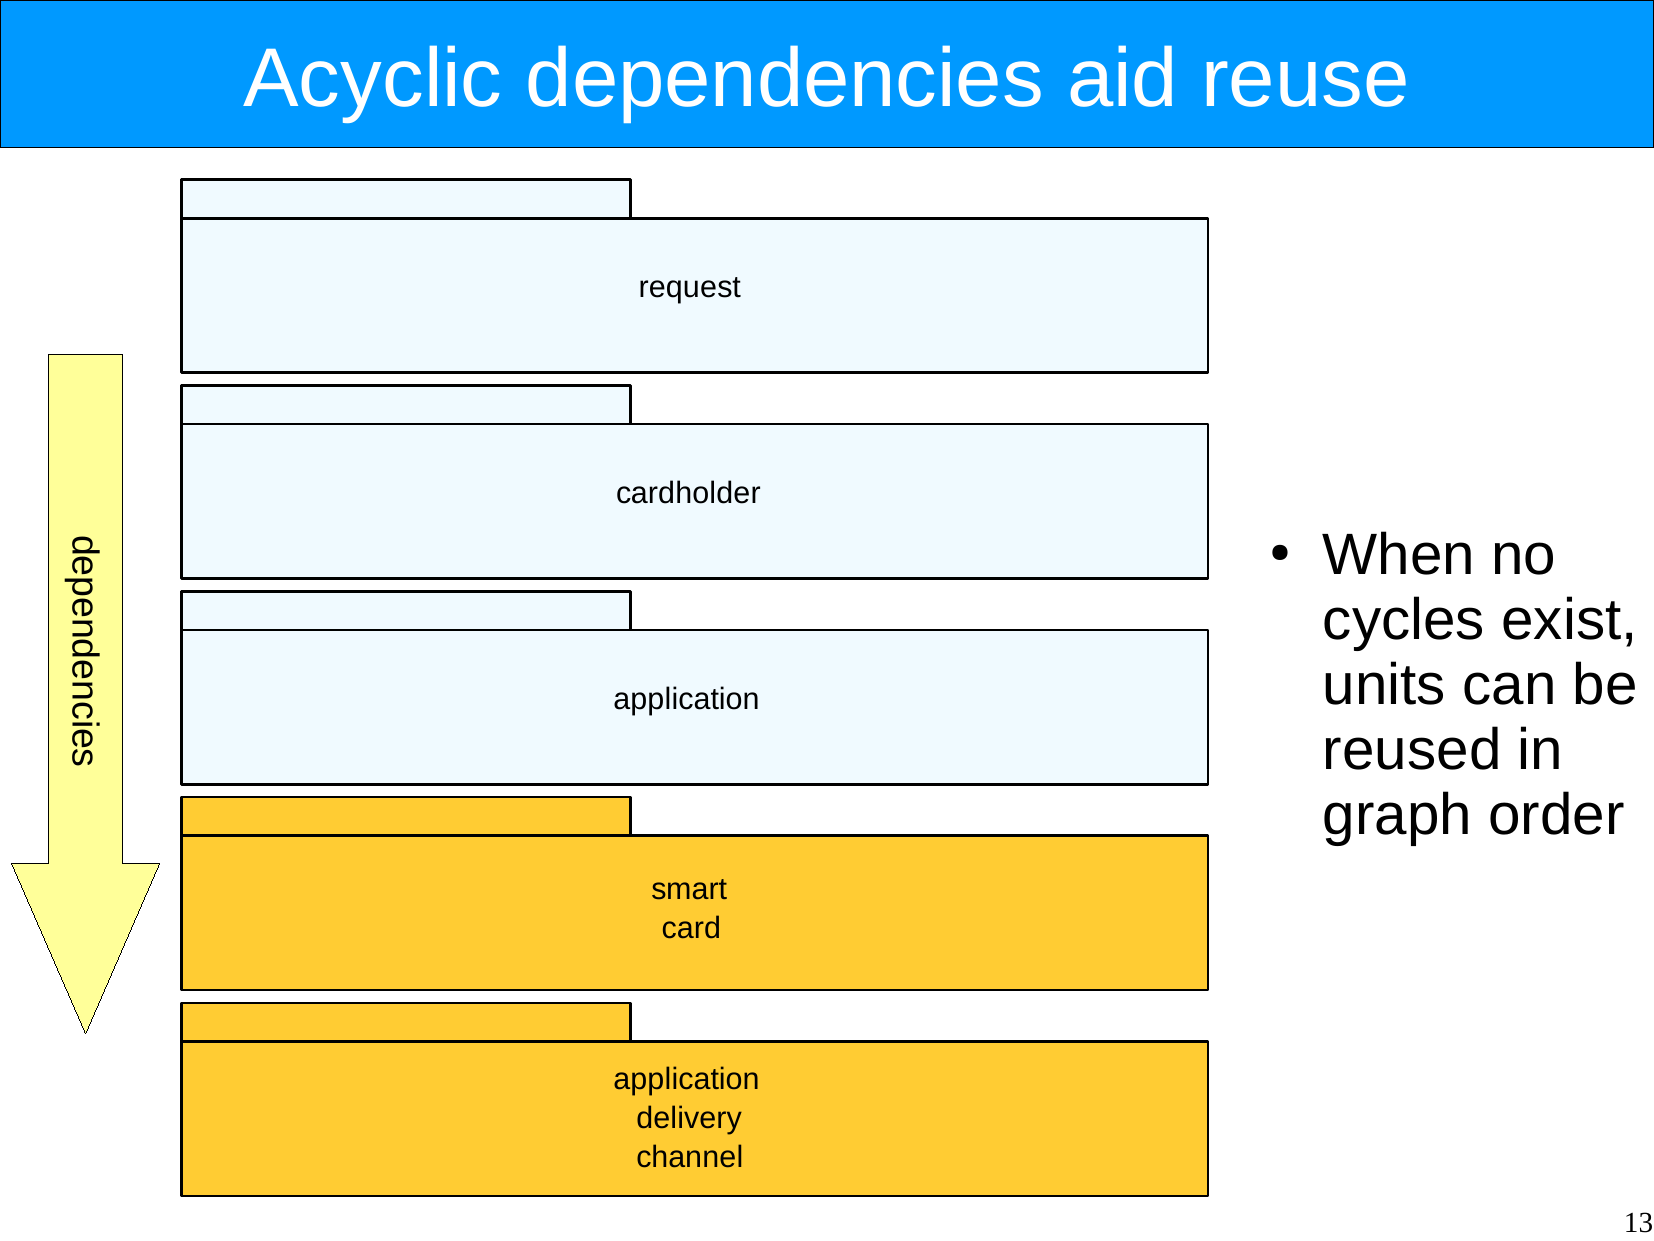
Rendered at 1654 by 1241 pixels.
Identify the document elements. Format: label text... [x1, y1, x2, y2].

text_box dependencies [11, 354, 160, 1034]
list When no cycles exist, units can be reused in graph order [1251, 521, 1654, 1063]
title Acyclic dependencies aid reuse [82, 13, 1571, 142]
picture [178, 177, 1211, 1199]
